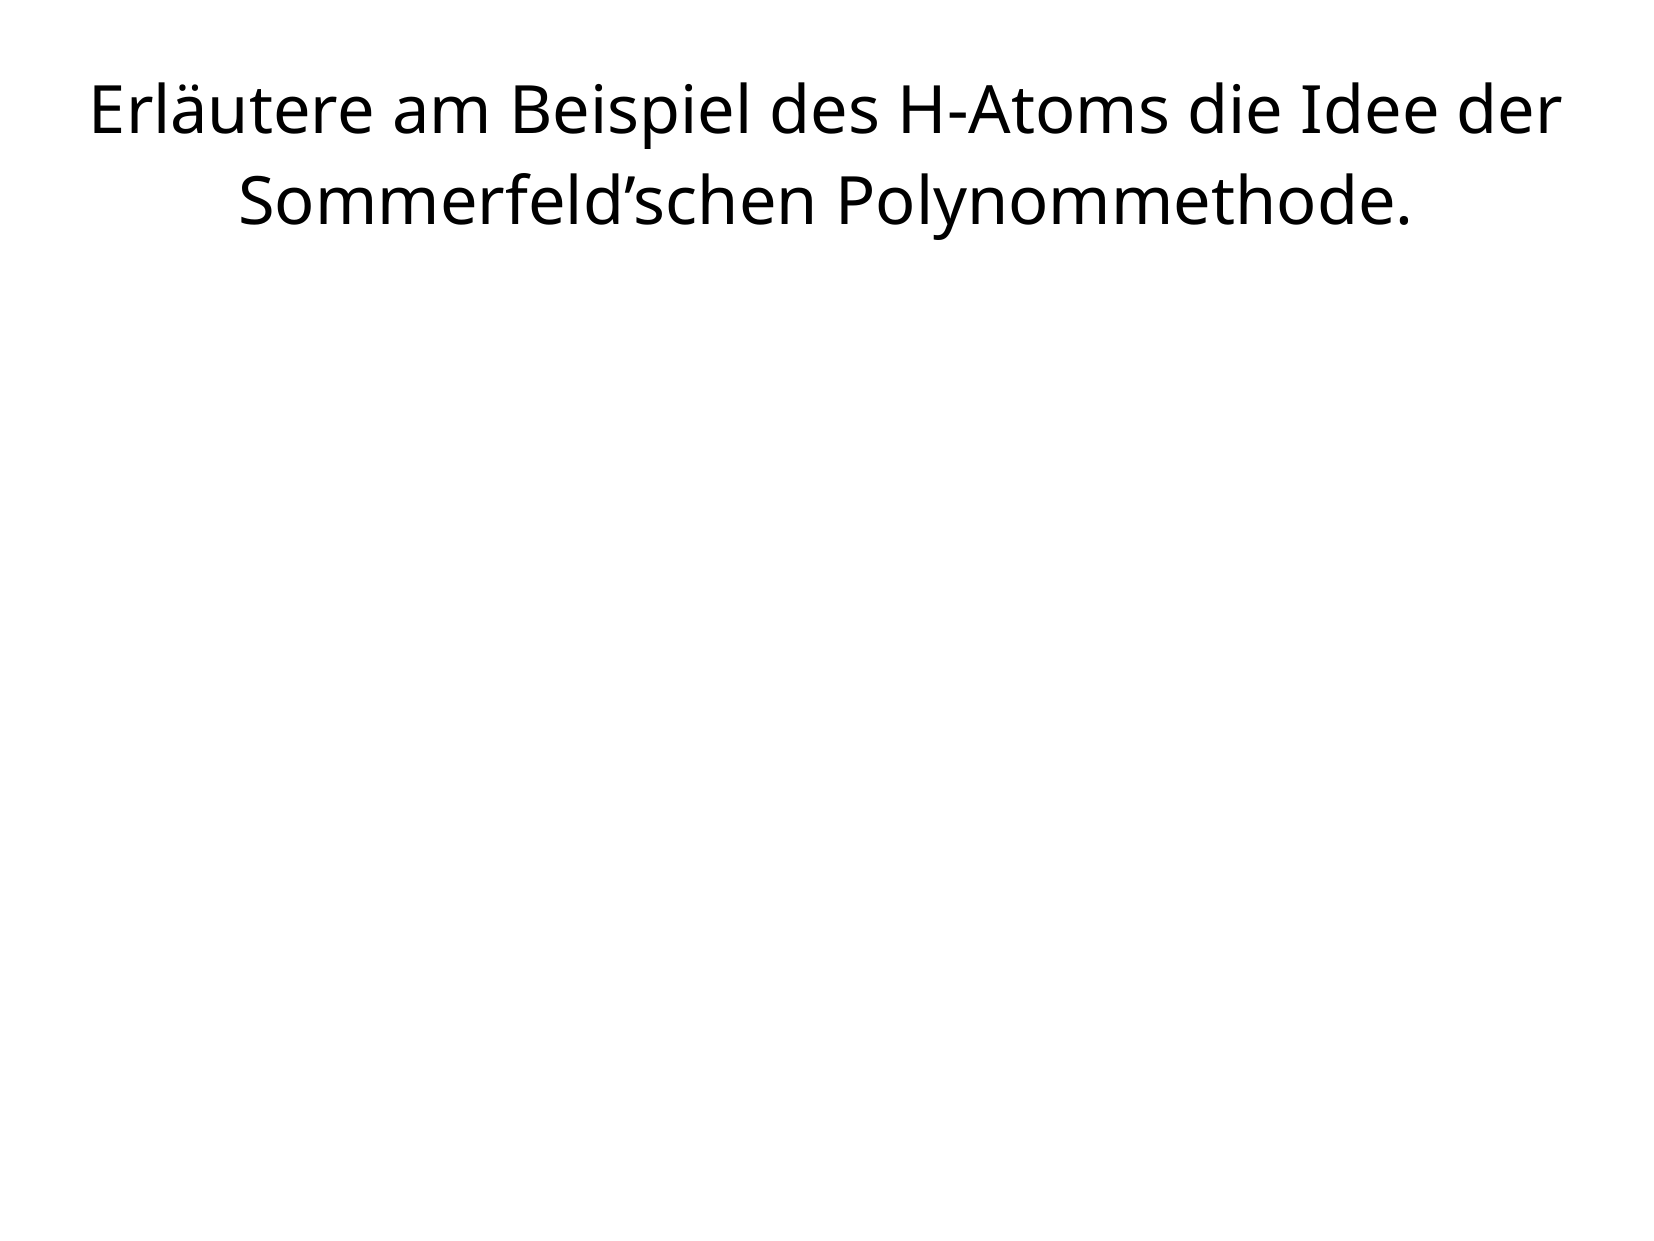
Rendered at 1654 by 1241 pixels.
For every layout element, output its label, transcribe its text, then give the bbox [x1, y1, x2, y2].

title Erläutere am Beispiel des H-Atoms die Idee der Sommerfeld’schen Polynommethode. [82, 49, 1571, 257]
